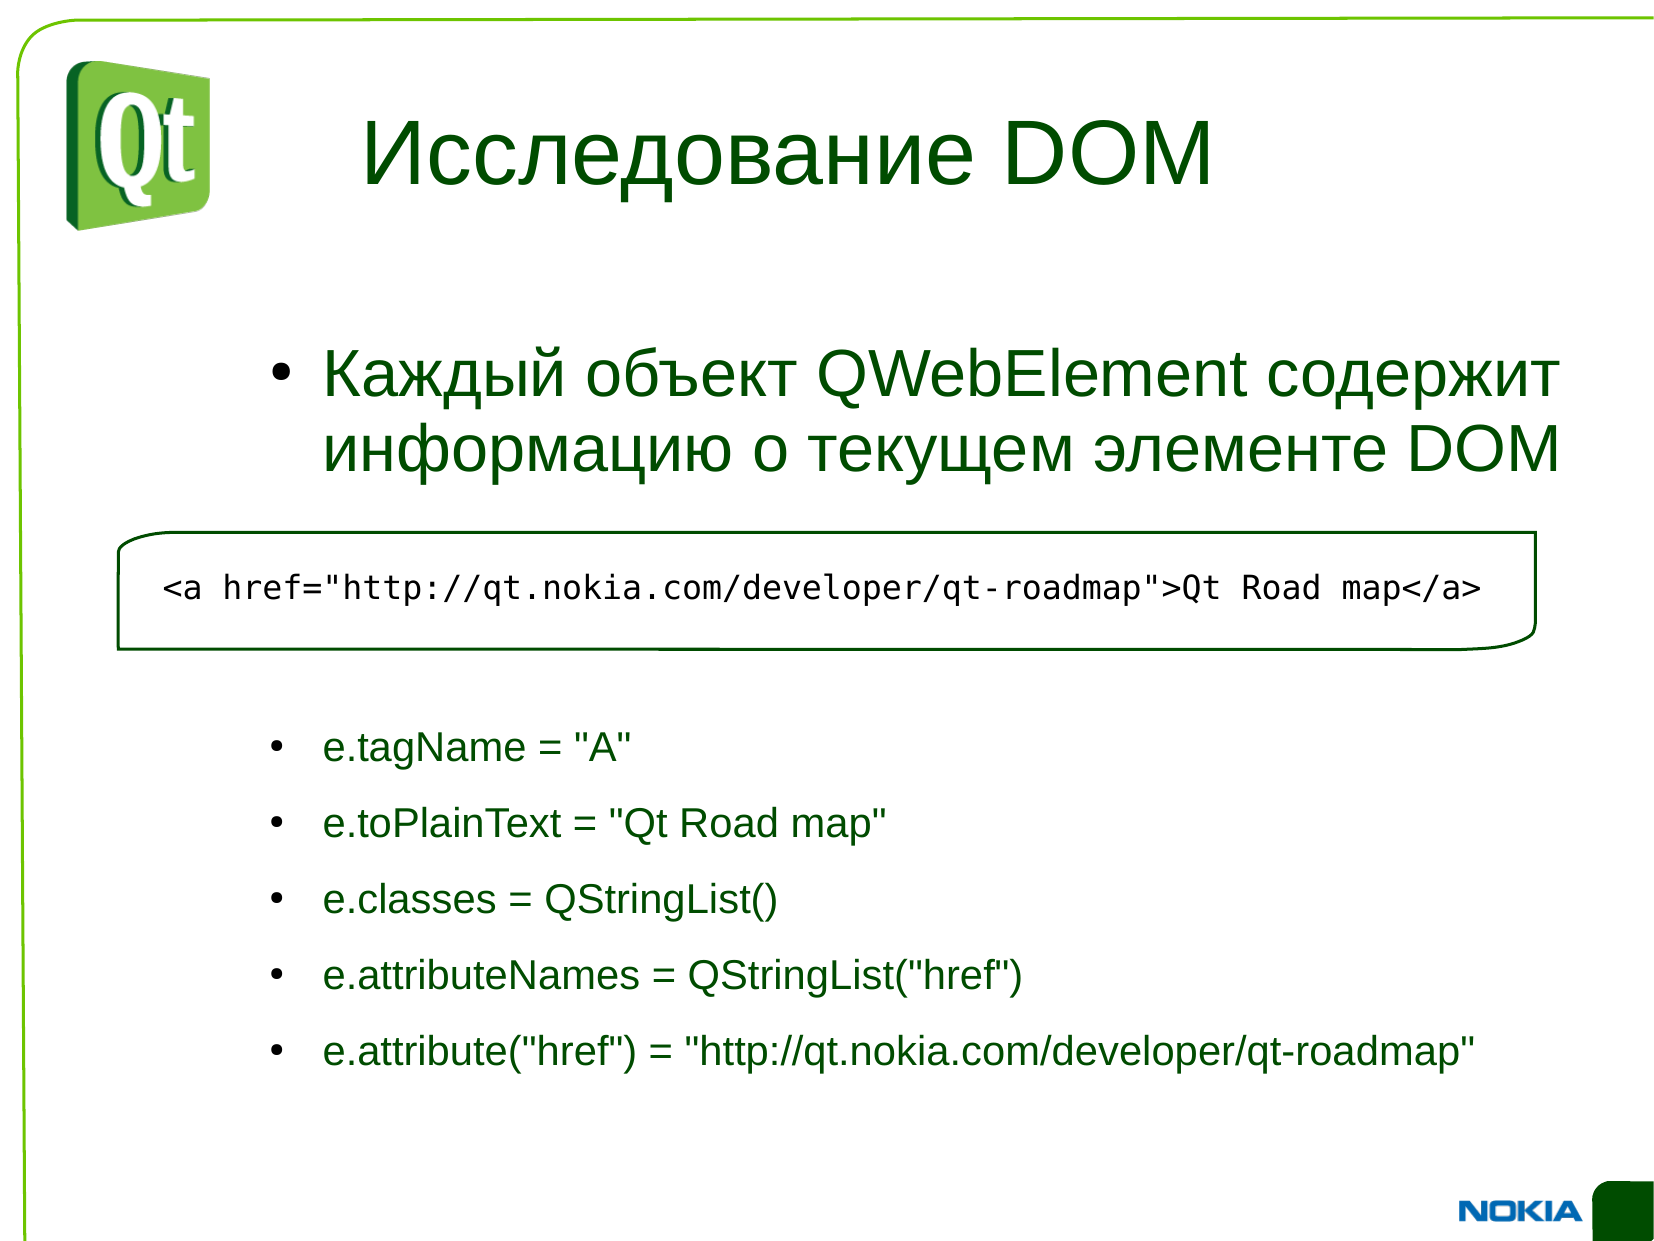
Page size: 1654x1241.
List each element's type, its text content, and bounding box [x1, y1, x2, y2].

title Исследование DOM [251, 56, 1327, 250]
list Каждый объект QWebElement содержит информацию о текущем элементе DOM e.tagName = "A" e.toPlainText = "Qt Road map" e.classes = QStringList() e.attributeNames = QStringList("href") e.attribute("href") = "http://qt.nokia.com/developer/qt-roadmap" [251, 336, 1571, 1141]
picture [66, 61, 210, 231]
text_box <a href="http://qt.nokia.com/developer/qt-roadmap">Qt Road map</a> [147, 561, 1498, 615]
picture [1459, 1200, 1583, 1222]
list Каждый объект QWebElement содержит информацию о текущем элементе DOM e.tagName = "A" e.toPlainText = "Qt Road map" e.classes = QStringList() e.attributeNames = QStringList("href") e.attribute("href") = "http://qt.nokia.com/developer/qt-roadmap" [251, 534, 1533, 648]
